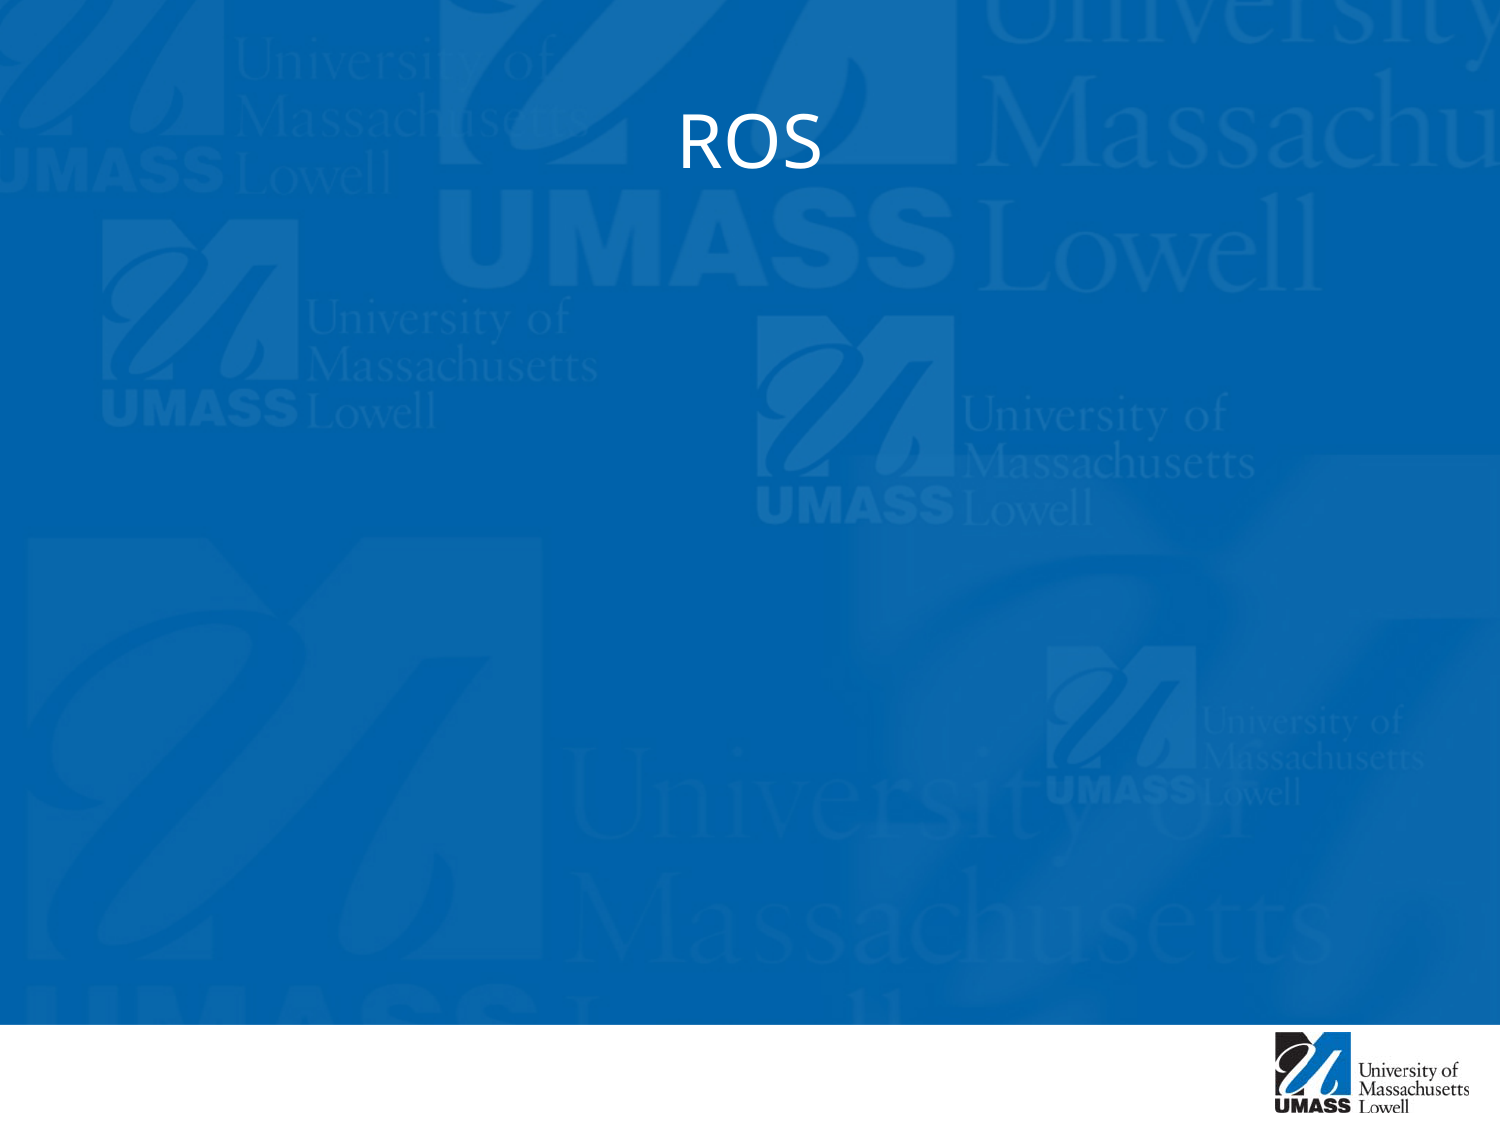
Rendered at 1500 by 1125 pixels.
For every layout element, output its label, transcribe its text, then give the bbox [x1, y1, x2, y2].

picture [0, 0, 1500, 1024]
title ROS [75, 45, 1426, 233]
picture [1275, 1032, 1469, 1113]
